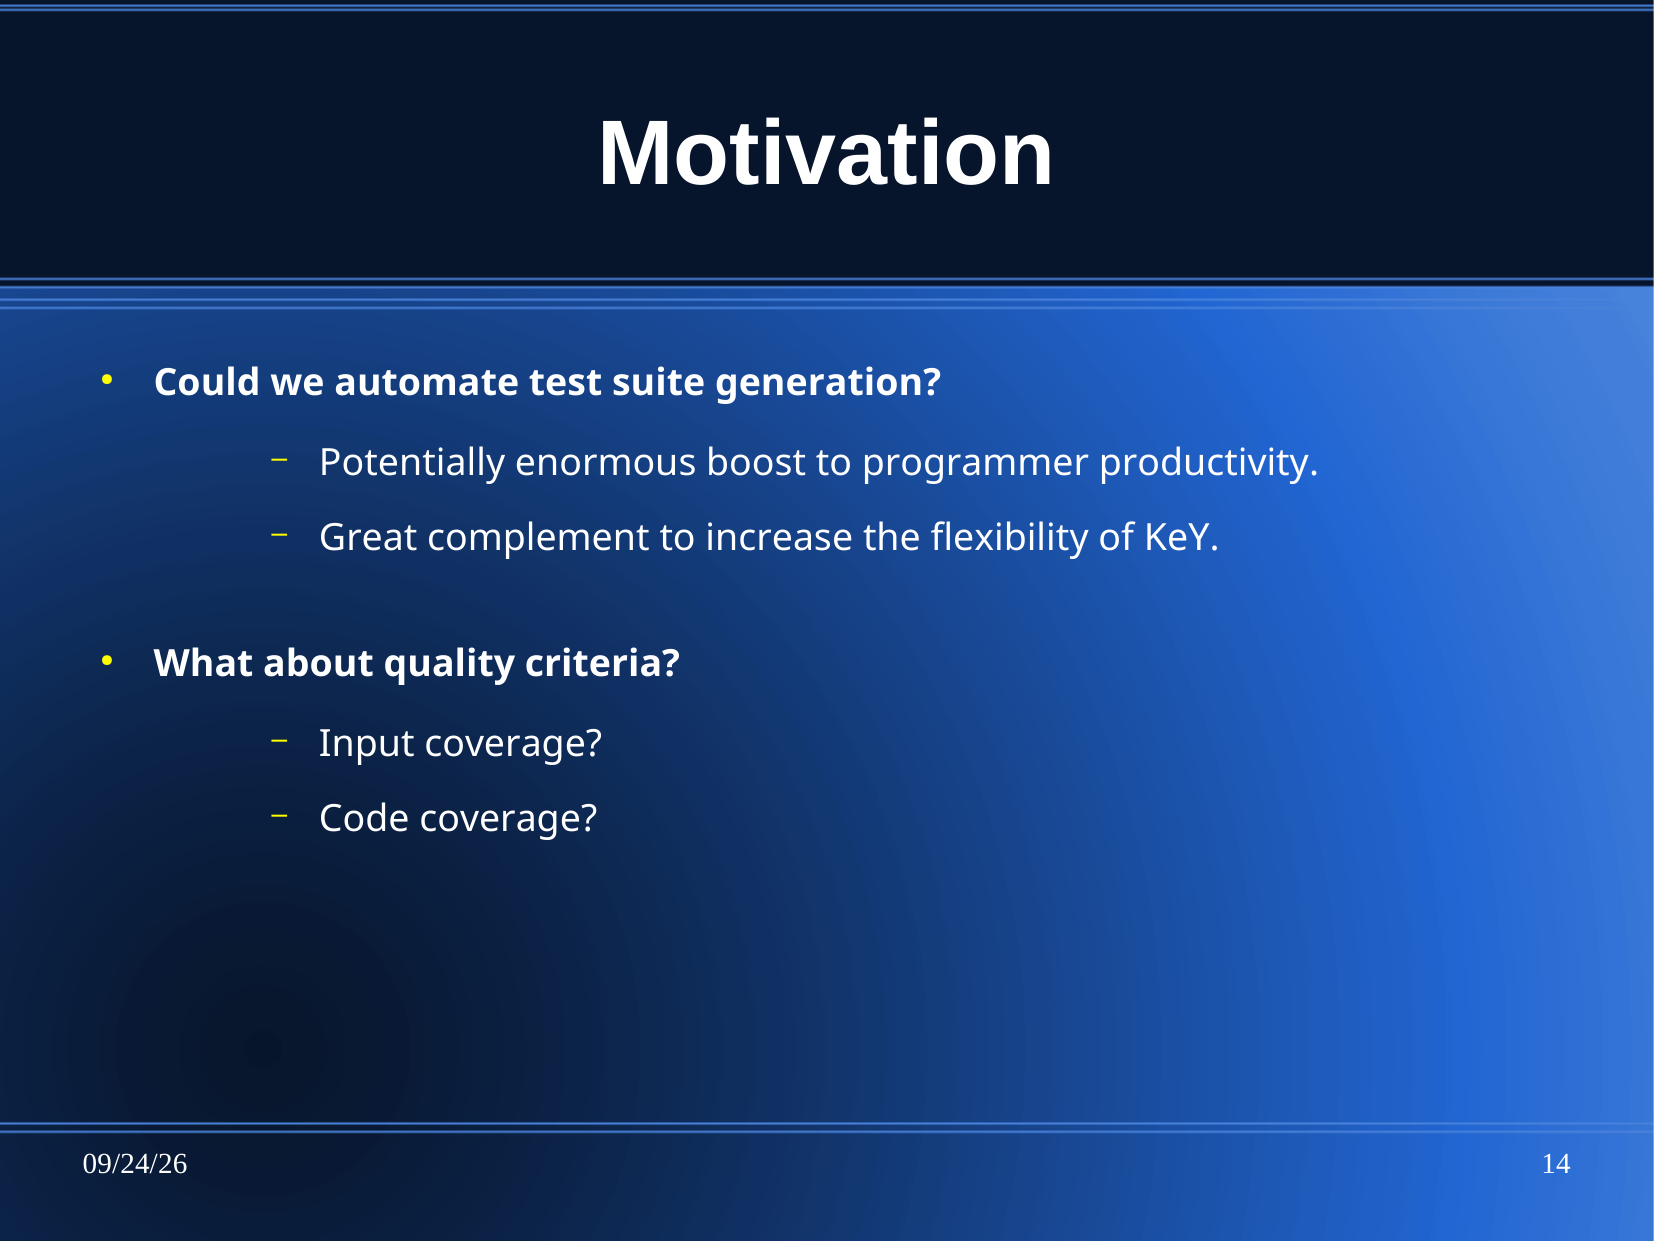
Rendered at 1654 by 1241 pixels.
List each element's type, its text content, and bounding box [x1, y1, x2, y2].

title Motivation [82, 49, 1571, 257]
picture [0, 0, 1654, 1241]
list Could we automate test suite generation? Potentially enormous boost to programmer productivity. Great complement to increase the flexibility of KeY. What about quality criteria? Input coverage? Code coverage? [82, 355, 1571, 1075]
